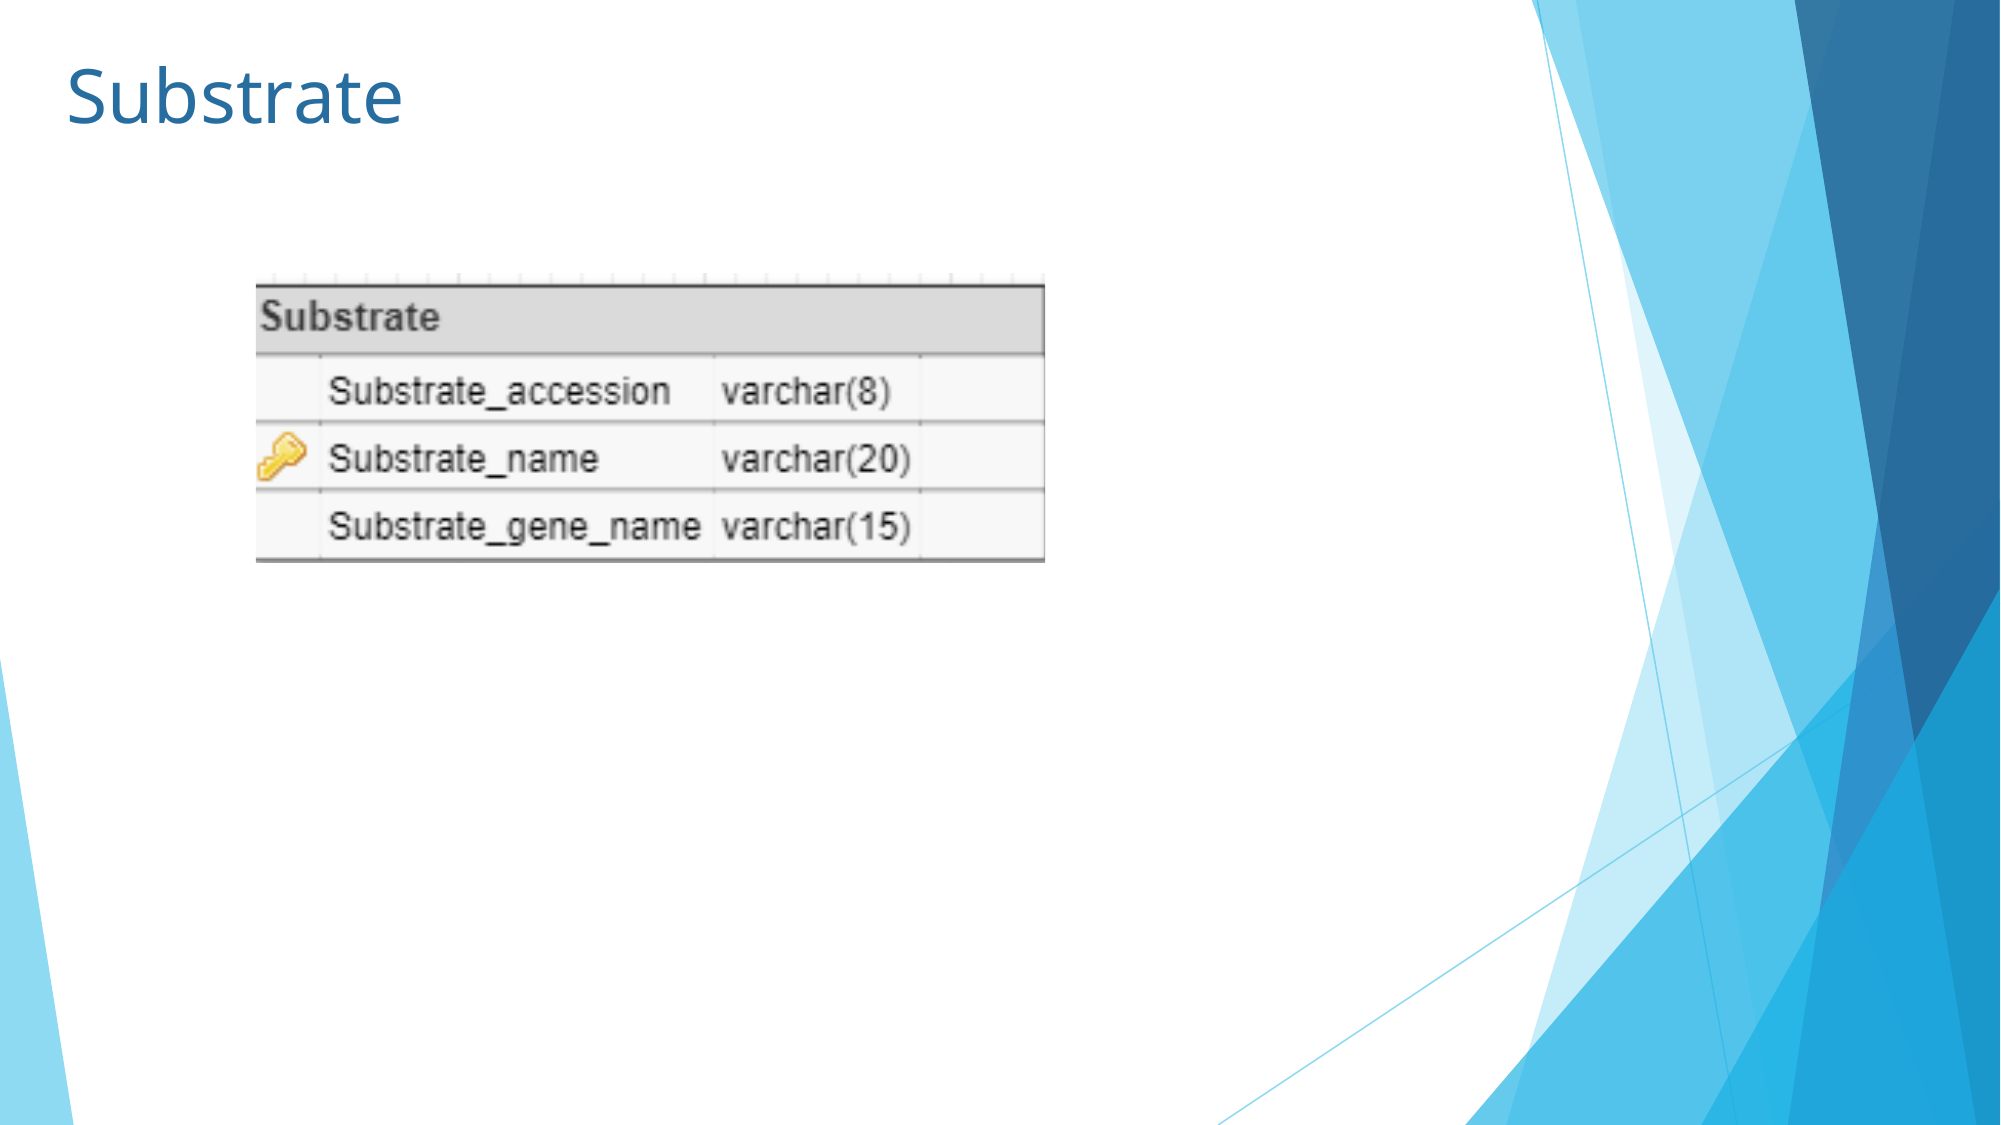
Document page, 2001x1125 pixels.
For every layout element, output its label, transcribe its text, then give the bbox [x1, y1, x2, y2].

picture [255, 273, 1046, 563]
text_box Substrate [0, 0, 911, 188]
